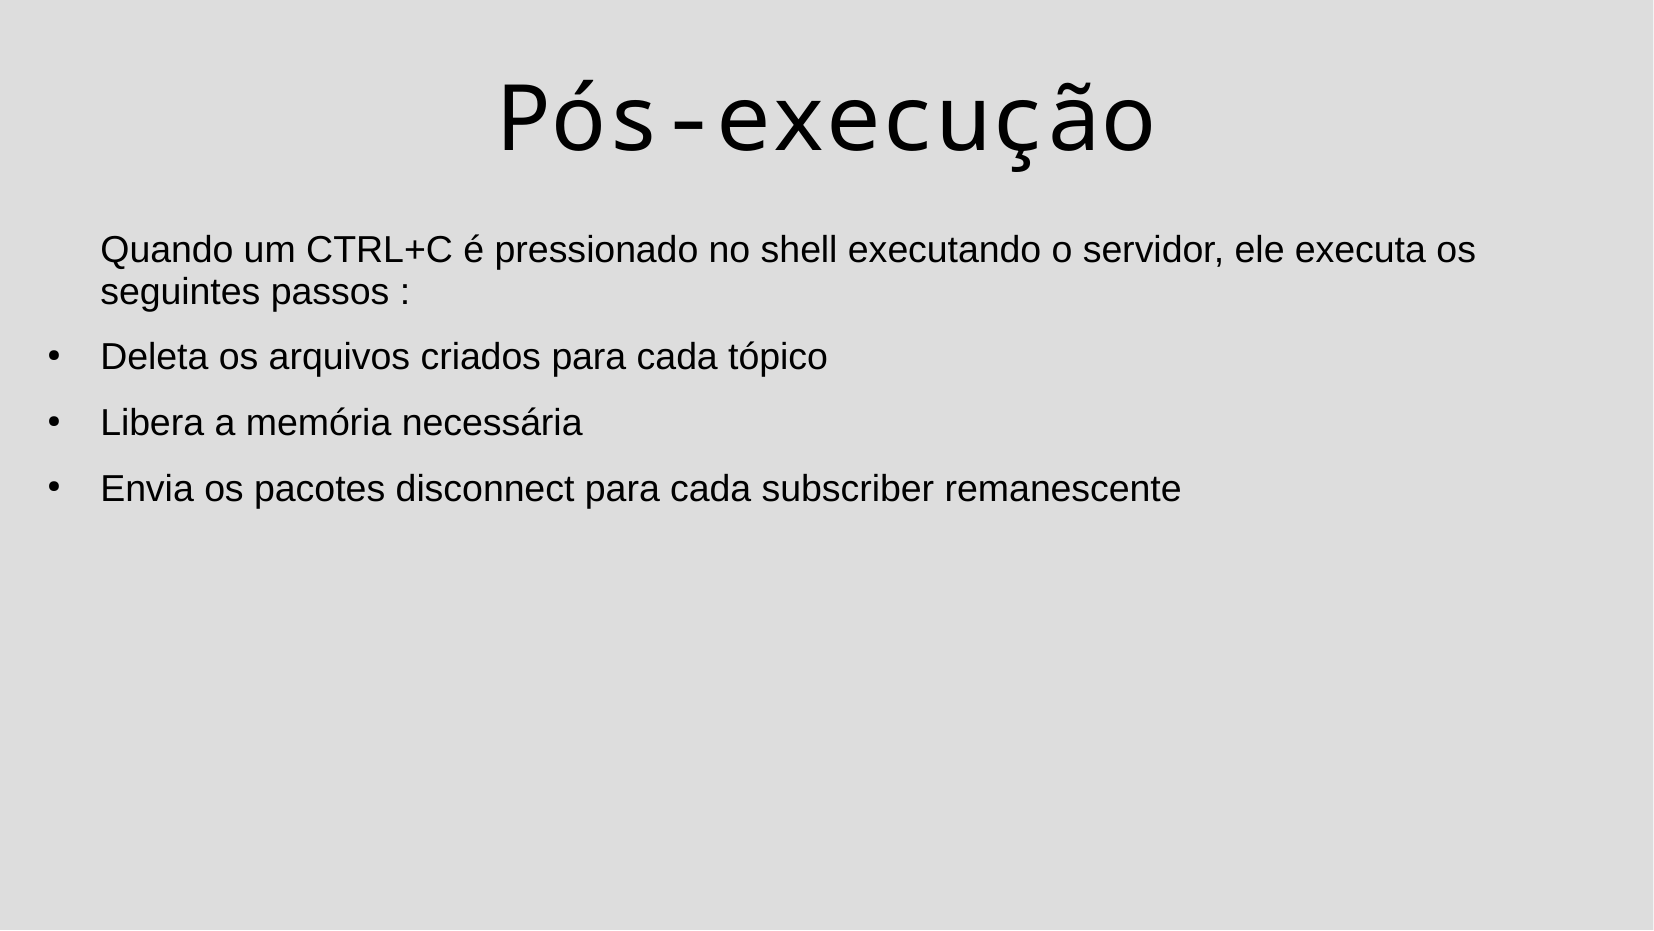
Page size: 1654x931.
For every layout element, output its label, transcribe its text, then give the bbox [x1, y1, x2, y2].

title Pós-execução [82, 37, 1571, 193]
list Quando um CTRL+C é pressionado no shell executando o servidor, ele executa os seguintes passos : Deleta os arquivos criados para cada tópico Libera a memória necessária Envia os pacotes disconnect para cada subscriber remanescente [29, 228, 1554, 768]
